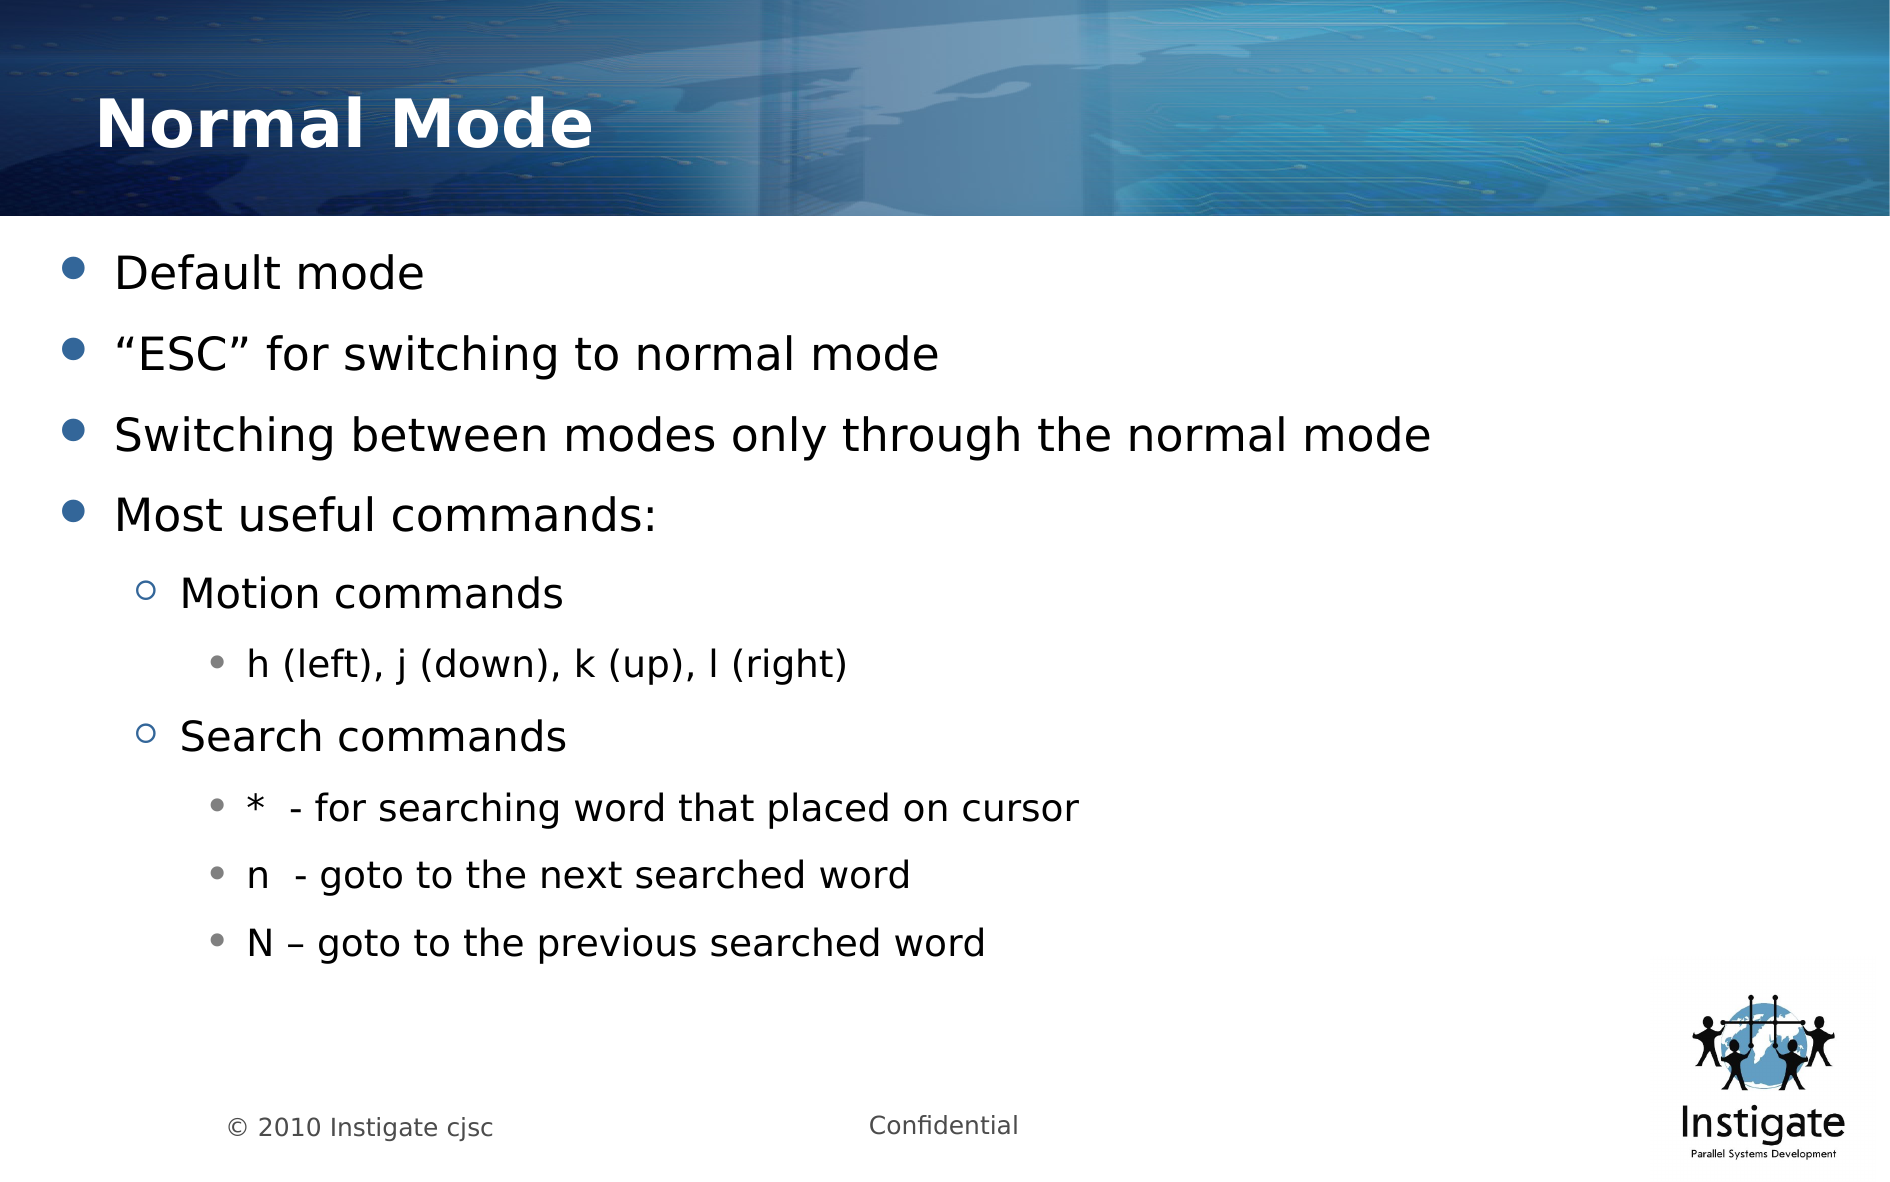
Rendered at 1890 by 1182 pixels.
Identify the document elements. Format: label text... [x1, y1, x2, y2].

list Default mode “ESC” for switching to normal mode Switching between modes only through the normal mode Most useful commands: Motion commands h (left), j (down), k (up), l (right) Search commands * - for searching word that placed on cursor n - goto to the next searched word N – goto to the previous searched word [59, 236, 1831, 1001]
picture [0, 0, 1890, 216]
title Normal Mode [94, 54, 1793, 210]
picture [1650, 956, 1876, 1182]
